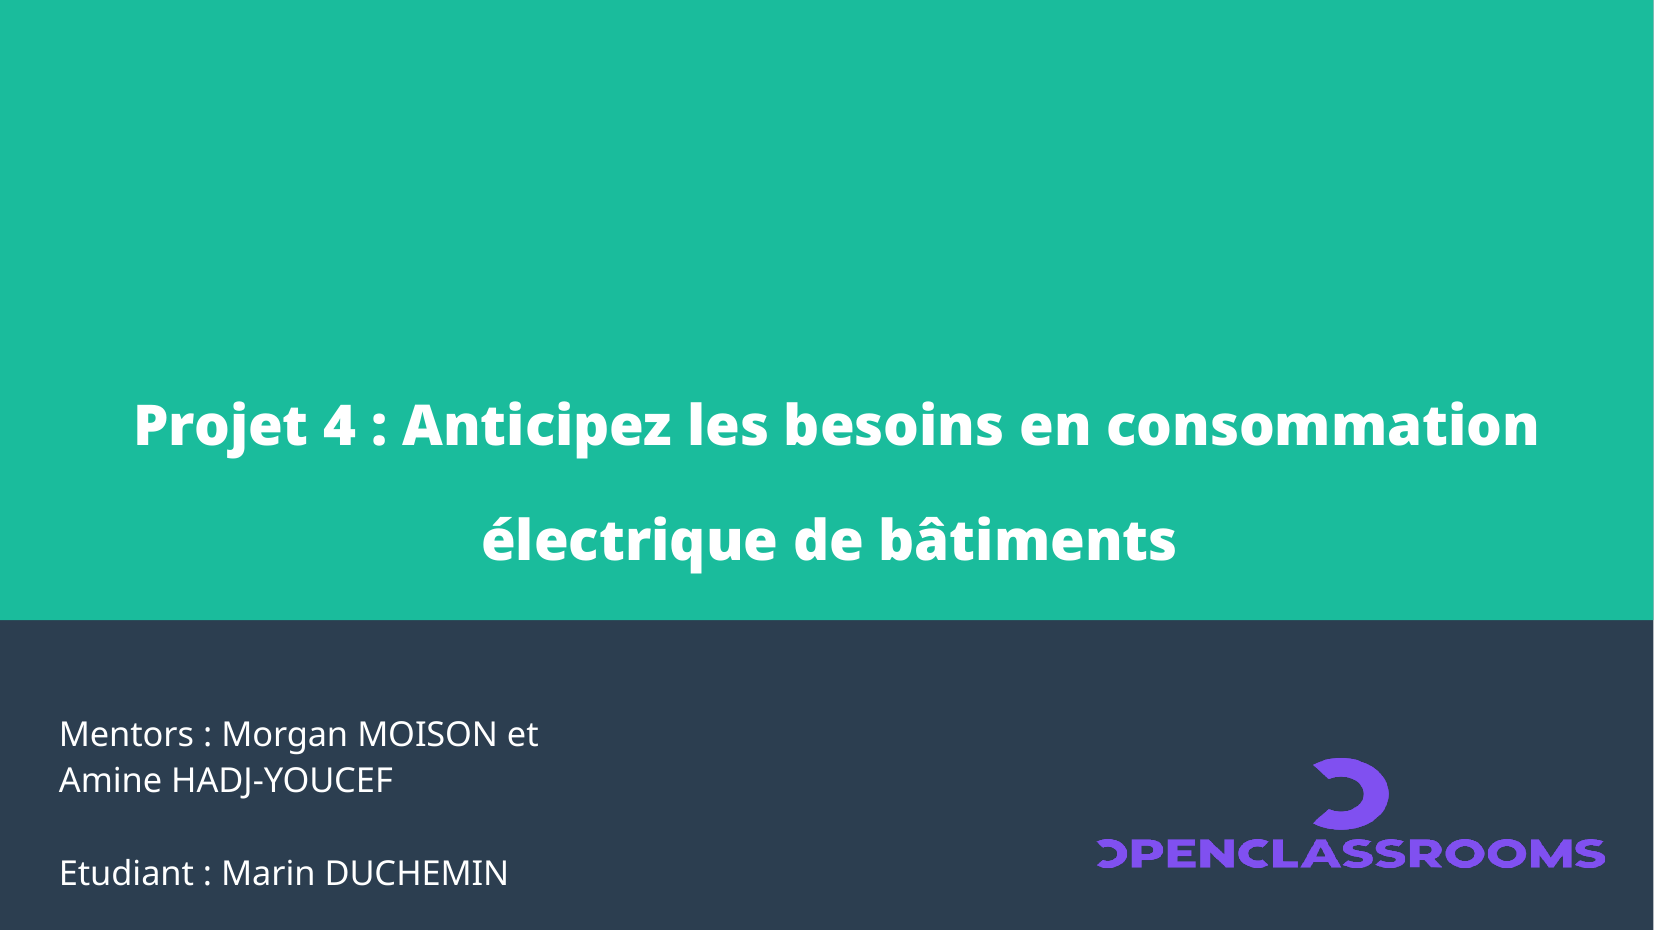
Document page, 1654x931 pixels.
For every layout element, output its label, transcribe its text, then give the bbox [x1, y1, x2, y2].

title Projet 4 : Anticipez les besoins en consommation électrique de bâtiments [69, 314, 1606, 610]
subtitle Mentors : Morgan MOISON et Amine HADJ-YOUCEF Etudiant : Marin DUCHEMIN [59, 708, 811, 897]
picture [1080, 749, 1621, 891]
